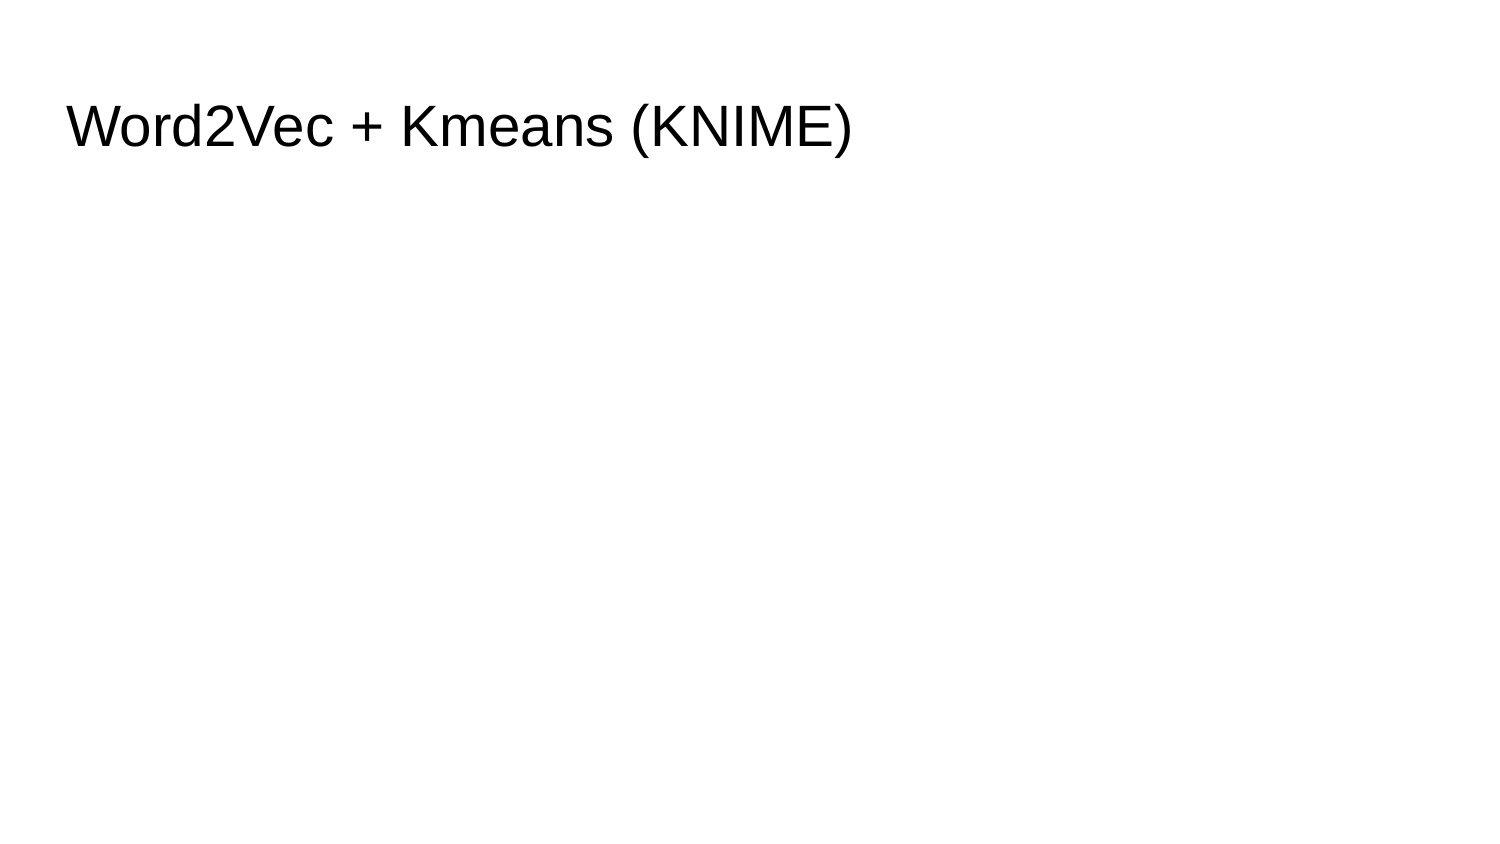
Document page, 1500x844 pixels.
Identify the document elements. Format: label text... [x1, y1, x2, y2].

title Word2Vec + Kmeans (KNIME) [51, 72, 1449, 167]
